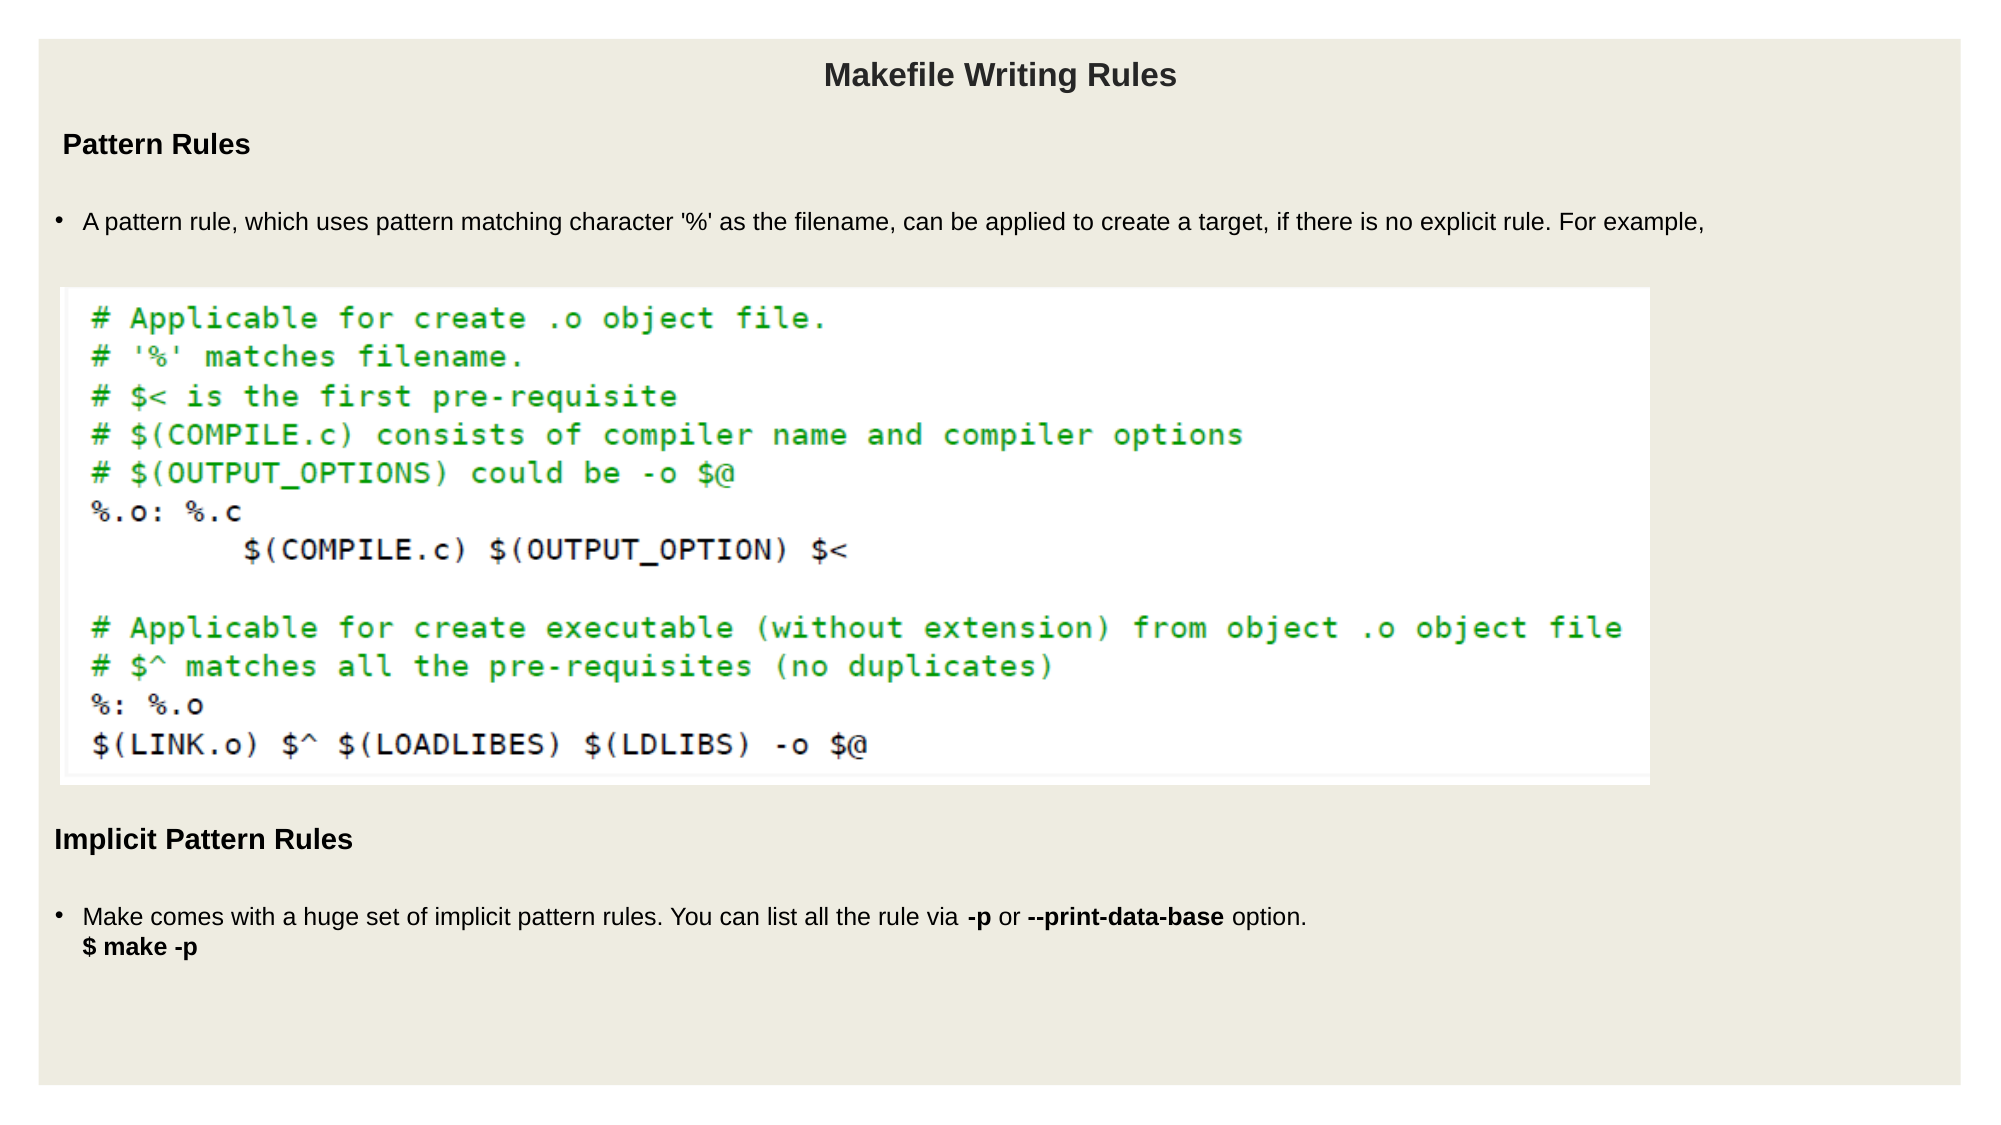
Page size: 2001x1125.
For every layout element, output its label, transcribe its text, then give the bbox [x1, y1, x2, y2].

text_box Makefile Writing Rules [39, 39, 1963, 106]
text_box Pattern Rules A pattern rule, which uses pattern matching character '%' as the filename, can be applied to create a target, if there is no explicit rule. For example, Implicit Pattern Rules Make comes with a huge set of implicit pattern rules. You can list all the rule via -p or --print-data-base option. $ make -p [39, 118, 1963, 1083]
picture [60, 287, 1650, 785]
